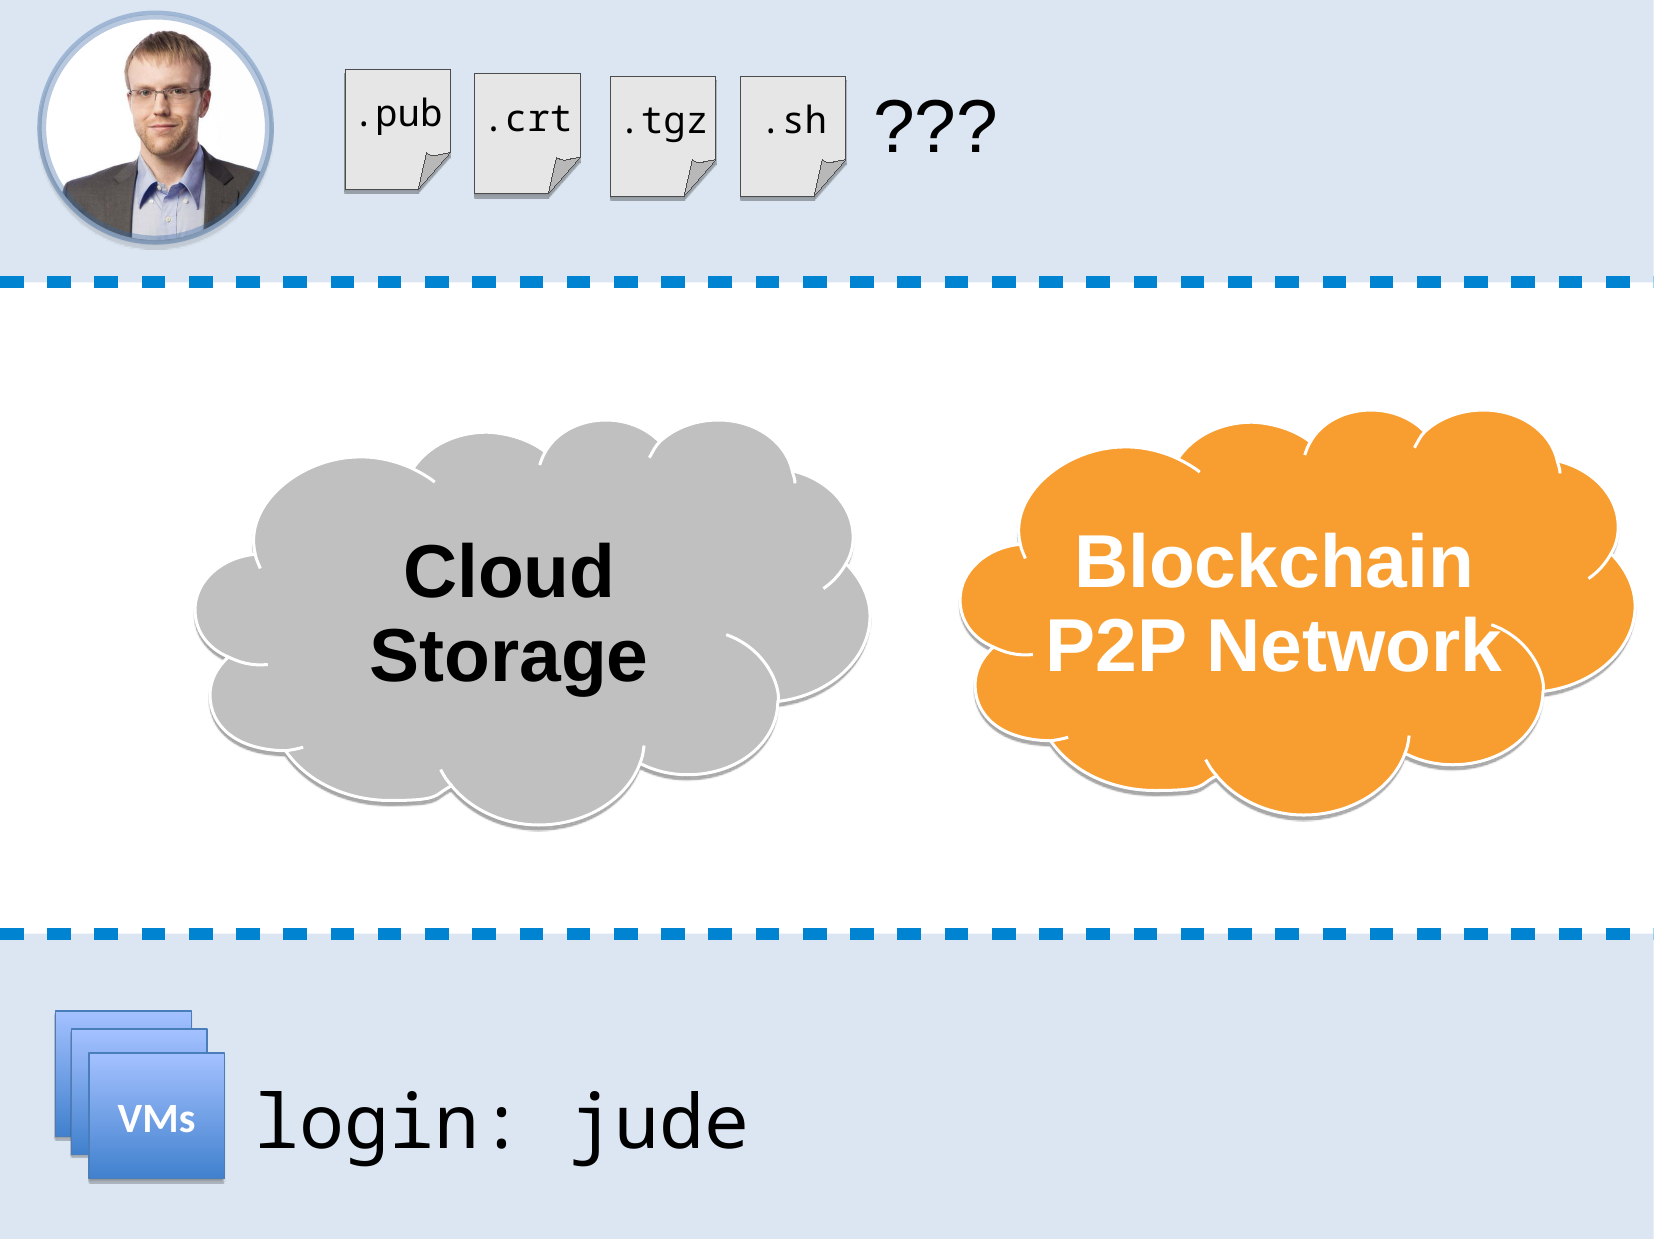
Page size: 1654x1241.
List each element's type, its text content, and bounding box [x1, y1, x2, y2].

text_box .pub [345, 69, 451, 190]
text_box login: jude [240, 1061, 796, 1182]
text_box .sh [740, 76, 846, 197]
text_box VMs [55, 1010, 192, 1137]
text_box ??? [858, 77, 1039, 177]
text_box Cloud Storage [195, 420, 871, 826]
text_box .tgz [610, 76, 716, 197]
text_box VMs [71, 1028, 208, 1155]
text_box [0, 933, 1654, 1239]
text_box VMs [88, 1053, 225, 1179]
text_box [0, 0, 1654, 283]
text_box .crt [474, 73, 581, 194]
text_box Blockchain P2P Network [960, 410, 1636, 816]
